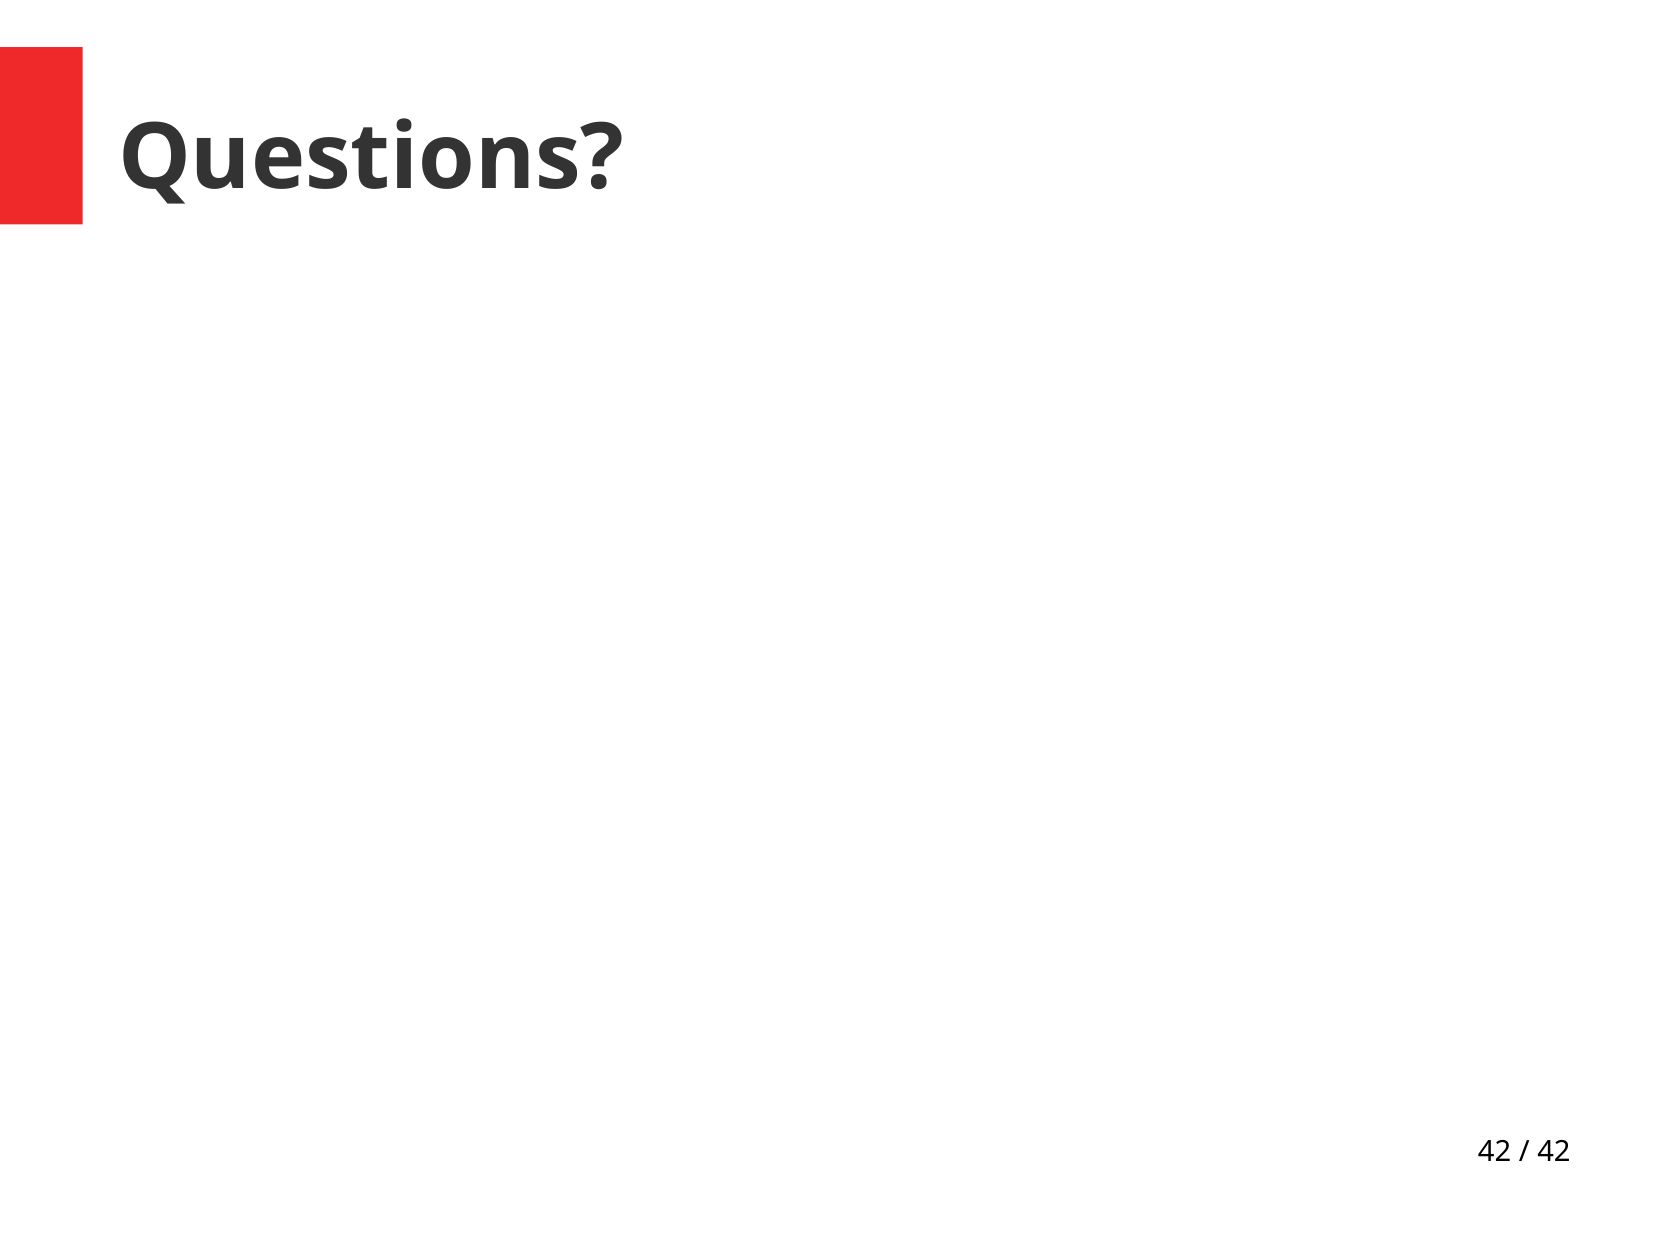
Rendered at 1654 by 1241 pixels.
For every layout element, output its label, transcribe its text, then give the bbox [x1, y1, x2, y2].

title Questions? [118, 49, 1571, 257]
